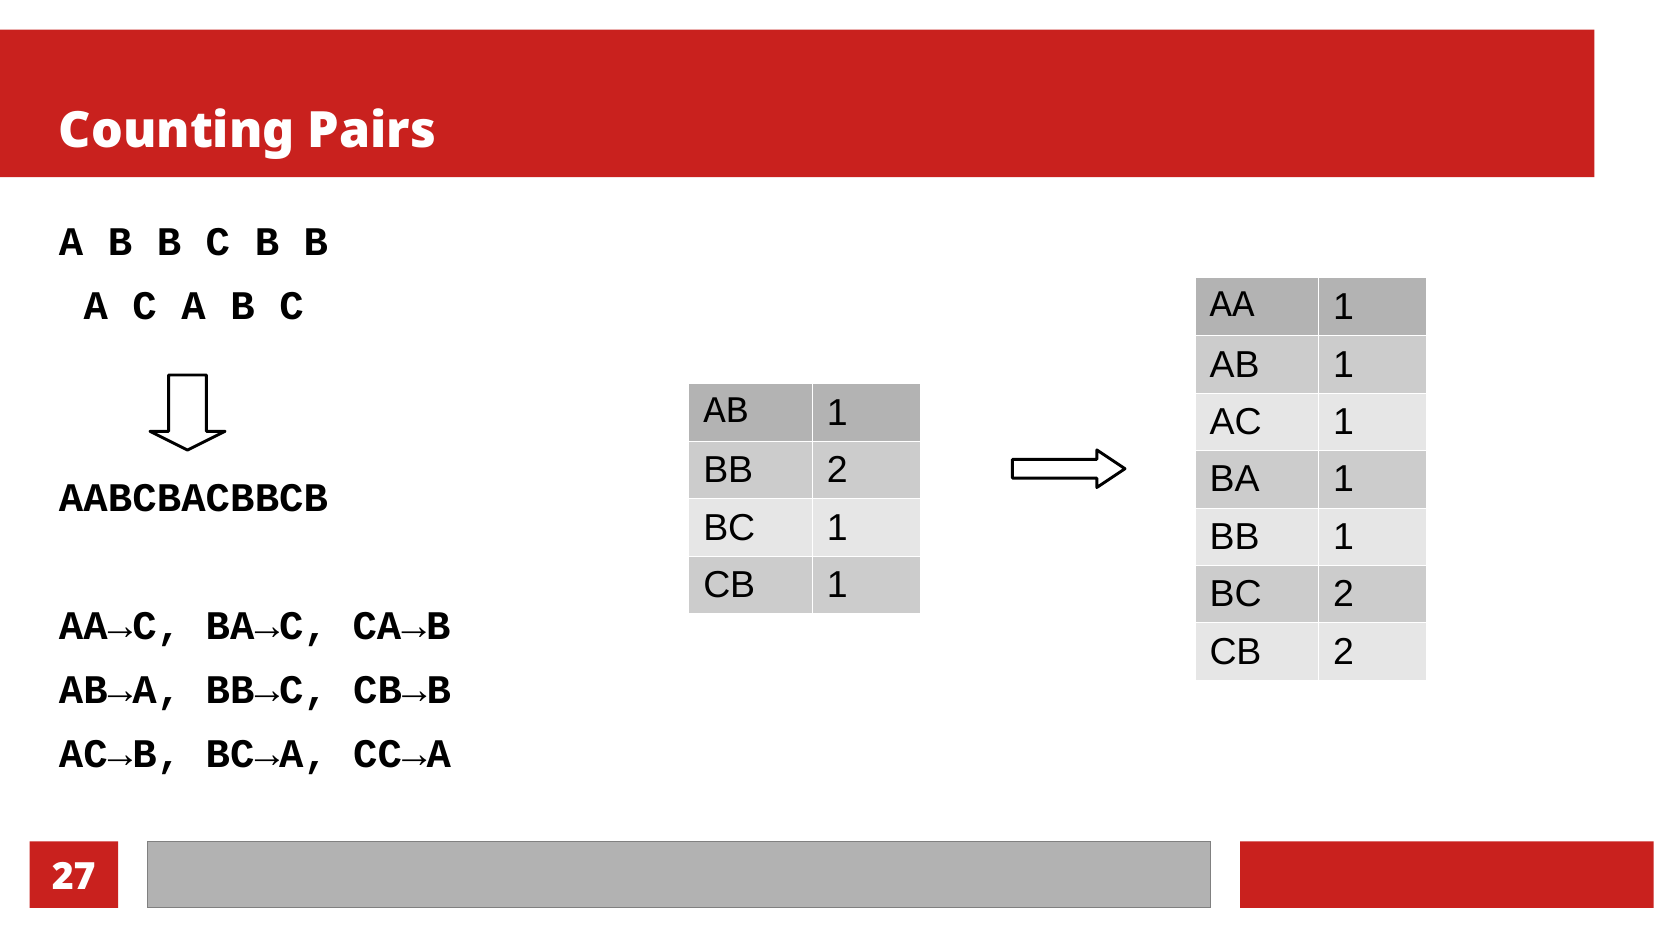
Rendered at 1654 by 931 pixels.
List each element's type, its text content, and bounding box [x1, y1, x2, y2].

table_header 1 [1319, 278, 1426, 335]
text_box [1012, 449, 1126, 488]
table_cell CB [1196, 623, 1318, 680]
table_header AA [1196, 278, 1318, 335]
table_cell AB [1196, 336, 1318, 393]
table_cell 1 [813, 499, 920, 556]
text_box [150, 375, 226, 451]
table_header AB [689, 384, 812, 441]
table_cell BB [689, 442, 812, 498]
title Counting Pairs [59, 44, 1595, 163]
table_cell 1 [1319, 394, 1426, 450]
table_cell BC [689, 499, 812, 556]
table_cell 2 [1319, 566, 1426, 622]
table_cell 2 [1319, 623, 1426, 680]
table_header 1 [813, 384, 920, 441]
table_cell CB [689, 557, 812, 613]
table_cell 2 [813, 442, 920, 498]
table_cell 1 [813, 557, 920, 613]
table_cell BA [1196, 451, 1318, 508]
table_cell BC [1196, 566, 1318, 622]
table_cell BB [1196, 509, 1318, 565]
table_cell 1 [1319, 336, 1426, 393]
table_cell 1 [1319, 451, 1426, 508]
table_cell AC [1196, 394, 1318, 450]
list A B B C B B A C A B C AABCBACBBCB AA→C, BA→C, CA→B AB→A, BB→C, CB→B AC→B, BC→A, CC→A [59, 221, 488, 798]
table_cell 1 [1319, 509, 1426, 565]
